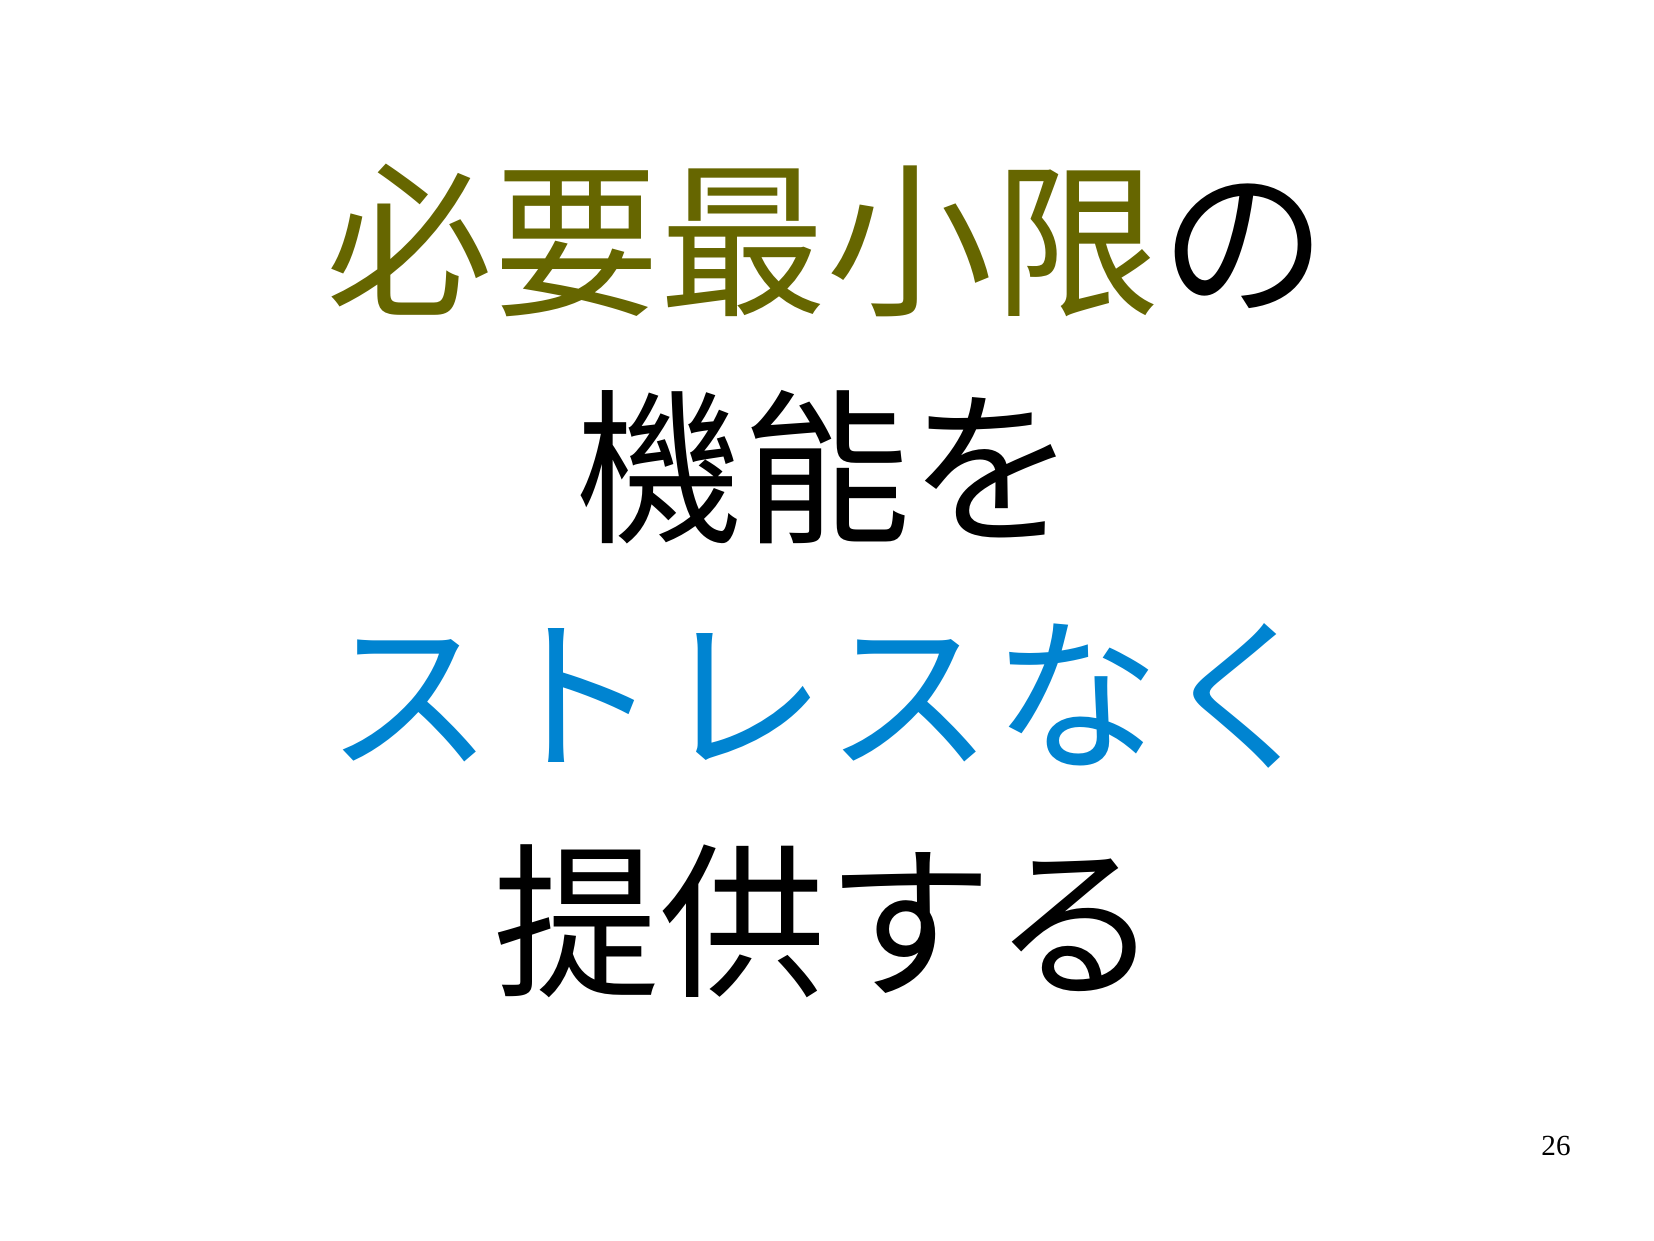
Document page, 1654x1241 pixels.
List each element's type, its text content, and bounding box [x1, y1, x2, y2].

subtitle 必要最小限の 機能を ストレスなく 提供する [82, 56, 1571, 1102]
